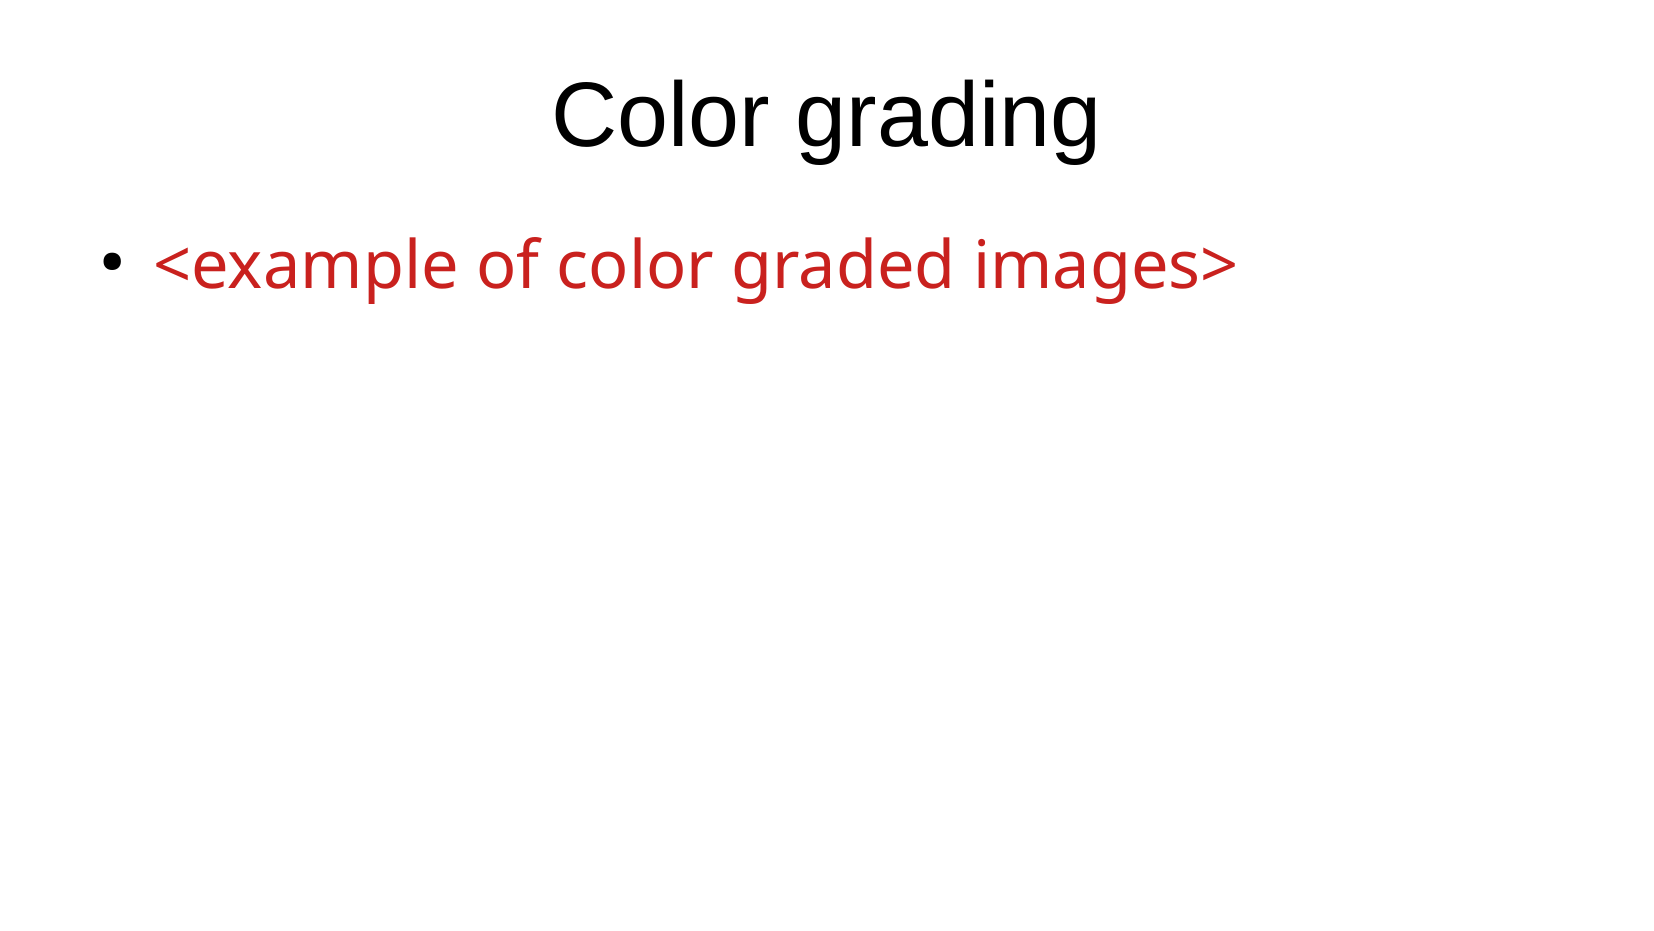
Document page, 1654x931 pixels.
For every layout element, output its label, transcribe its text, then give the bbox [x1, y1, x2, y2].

list <example of color graded images> [82, 217, 1571, 758]
title Color grading [82, 37, 1571, 193]
